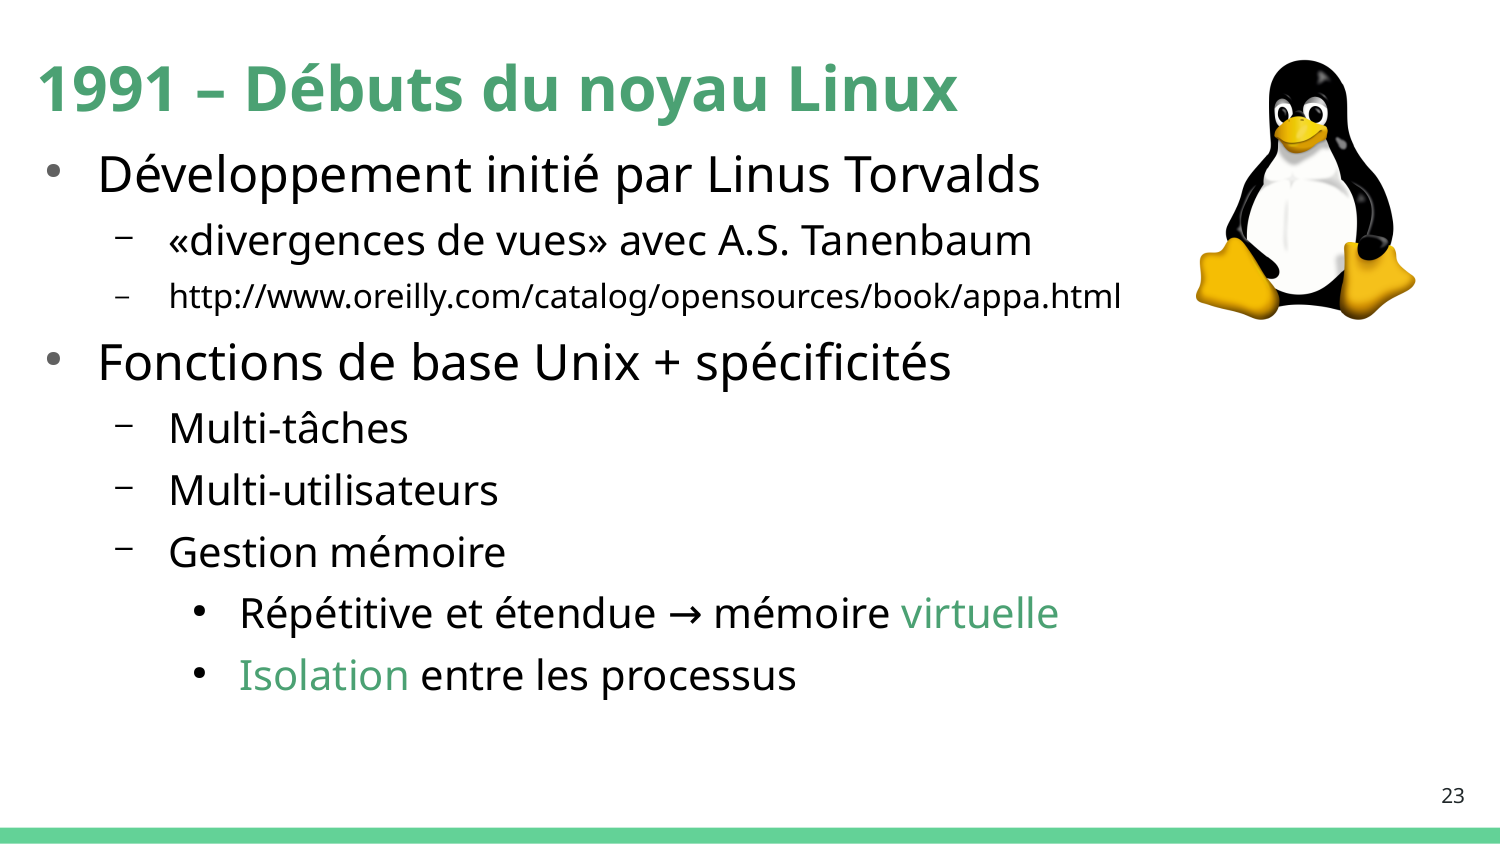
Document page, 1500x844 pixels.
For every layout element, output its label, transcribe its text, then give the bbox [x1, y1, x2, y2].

list Développement initié par Linus Torvalds «divergences de vues» avec A.S. Tanenbaum http://www.oreilly.com/catalog/opensources/book/appa.html Fonctions de base Unix + spécificités Multi-tâches Multi-utilisateurs Gestion mémoire Répétitive et étendue → mémoire virtuelle Isolation entre les processus [11, 118, 1211, 810]
picture [1192, 58, 1418, 321]
slide_number <numéro> [1389, 764, 1480, 830]
title 1991 – Débuts du noyau Linux [21, 23, 1420, 117]
